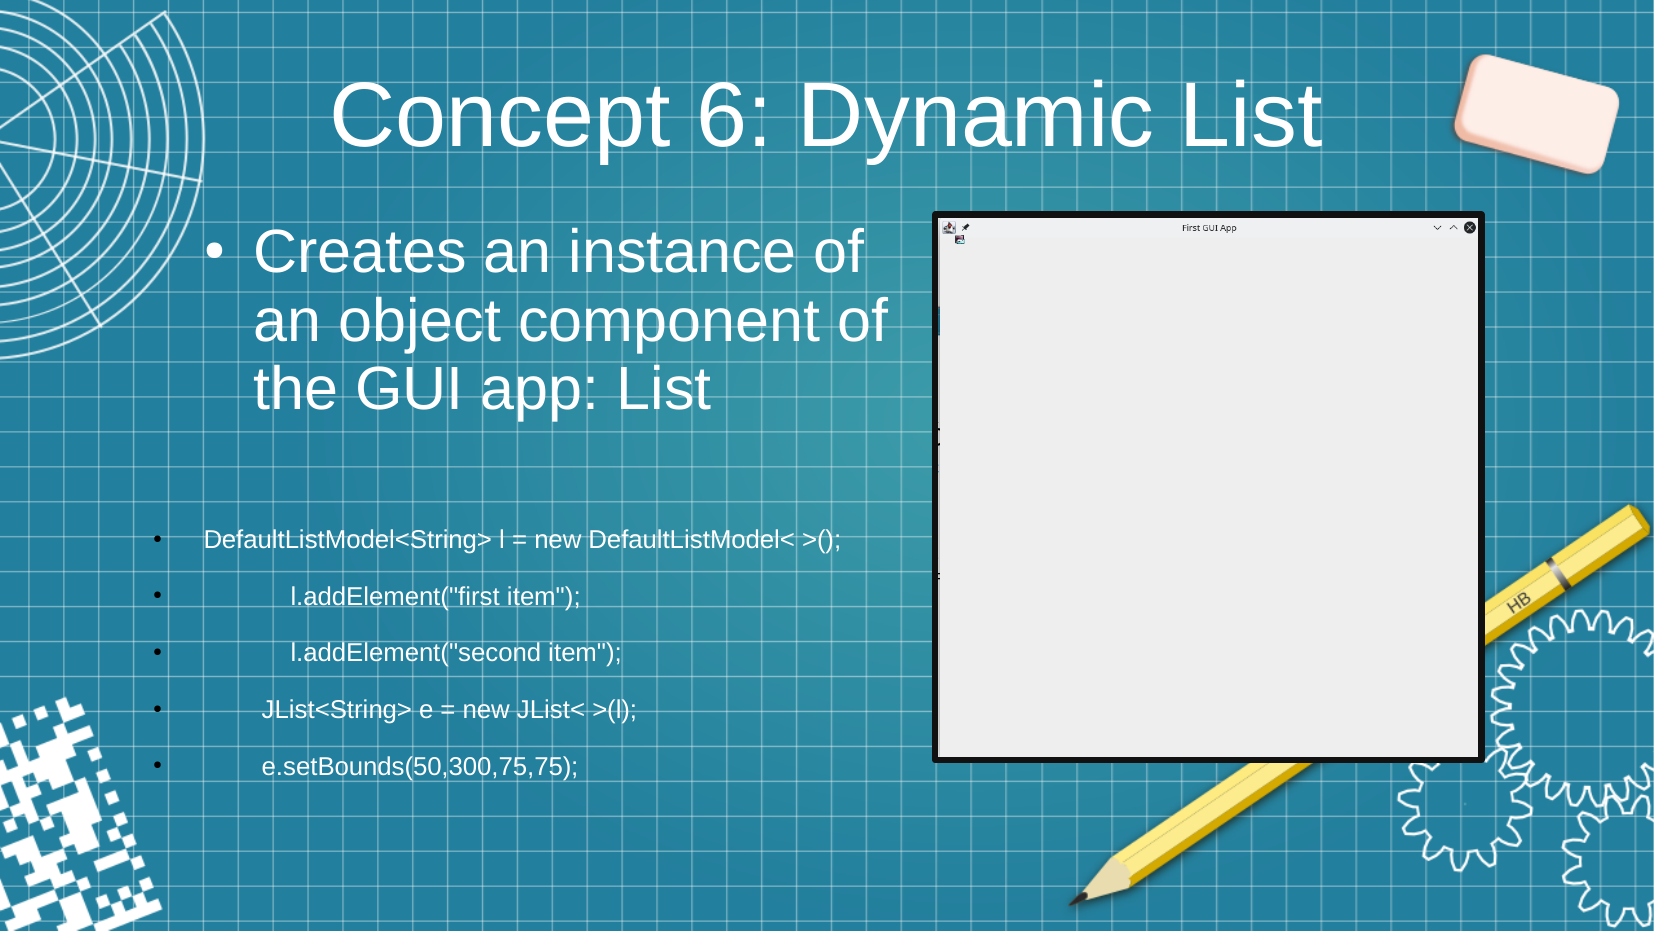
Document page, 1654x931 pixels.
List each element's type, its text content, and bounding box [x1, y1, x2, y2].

picture [0, 0, 1654, 931]
list DefaultListModel<String> l = new DefaultListModel< >(); l.addElement("first item"); l.addElement("second item"); JList<String> e = new JList< >(l); e.setBounds(50,300,75,75); [136, 525, 863, 783]
list Creates an instance of an object component of the GUI app: List [187, 217, 914, 475]
title Concept 6: Dynamic List [82, 37, 1571, 193]
